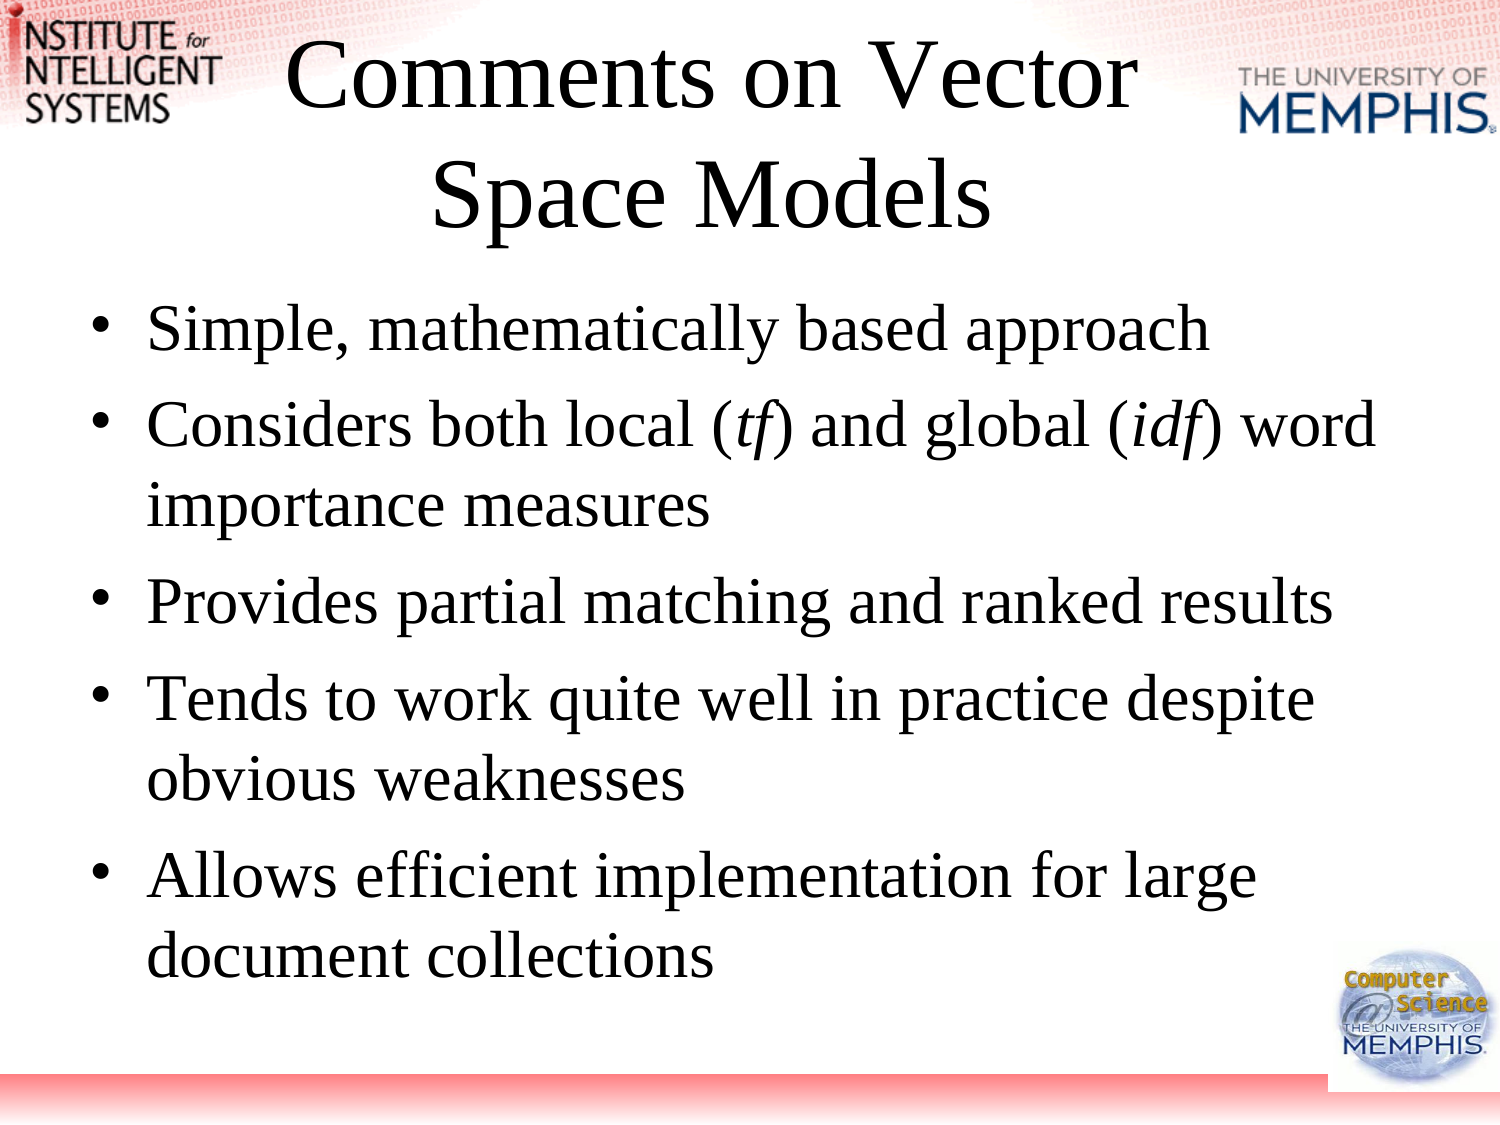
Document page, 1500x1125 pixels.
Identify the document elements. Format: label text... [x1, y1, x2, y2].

picture [1328, 941, 1500, 1092]
list Simple, mathematically based approach Considers both local (tf) and global (idf) word importance measures Provides partial matching and ranked results Tends to work quite well in practice despite obvious weaknesses Allows efficient implementation for large document collections [75, 275, 1426, 1005]
picture [0, 0, 222, 132]
picture [1202, 0, 1500, 141]
title Comments on Vector Space Models [222, 0, 1202, 256]
